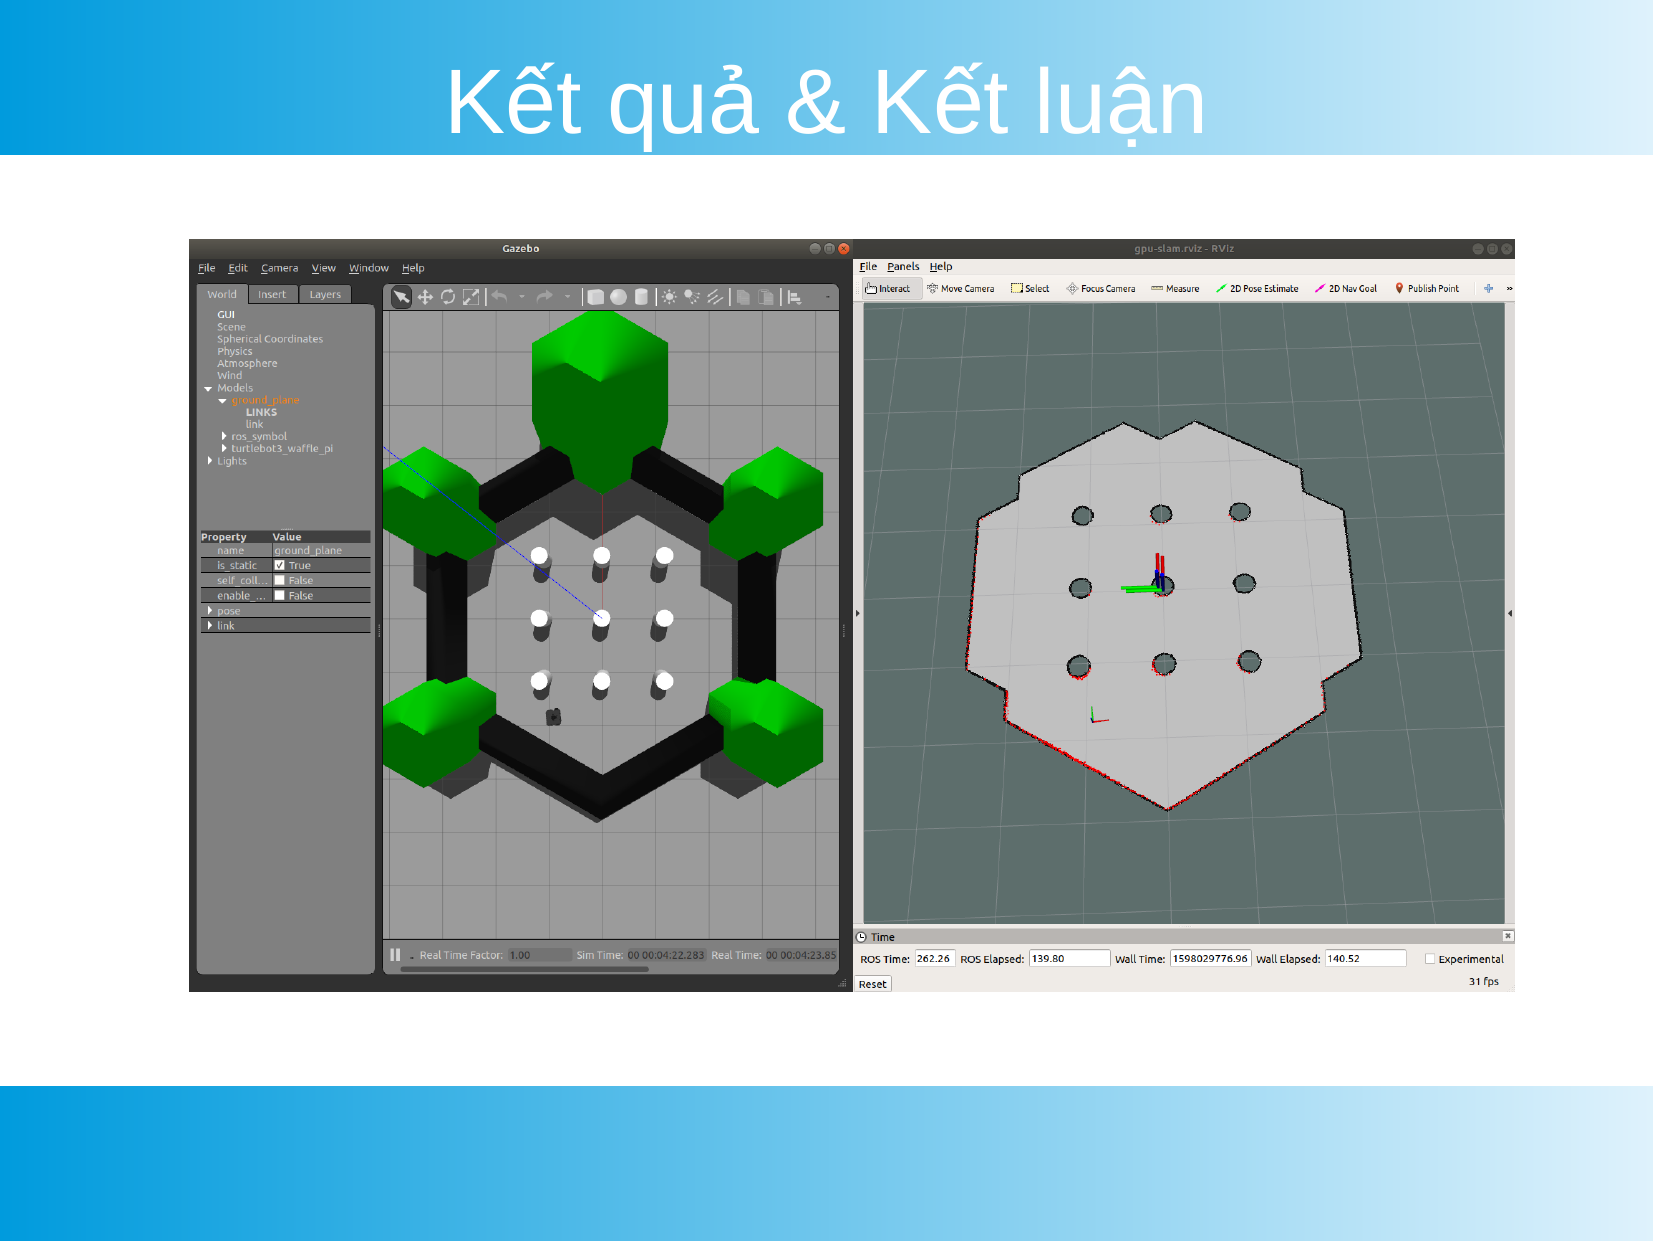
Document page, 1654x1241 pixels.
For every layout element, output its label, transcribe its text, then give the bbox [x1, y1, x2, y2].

picture [189, 239, 1516, 992]
title Kết quả & Kết luận [20, 0, 1633, 205]
